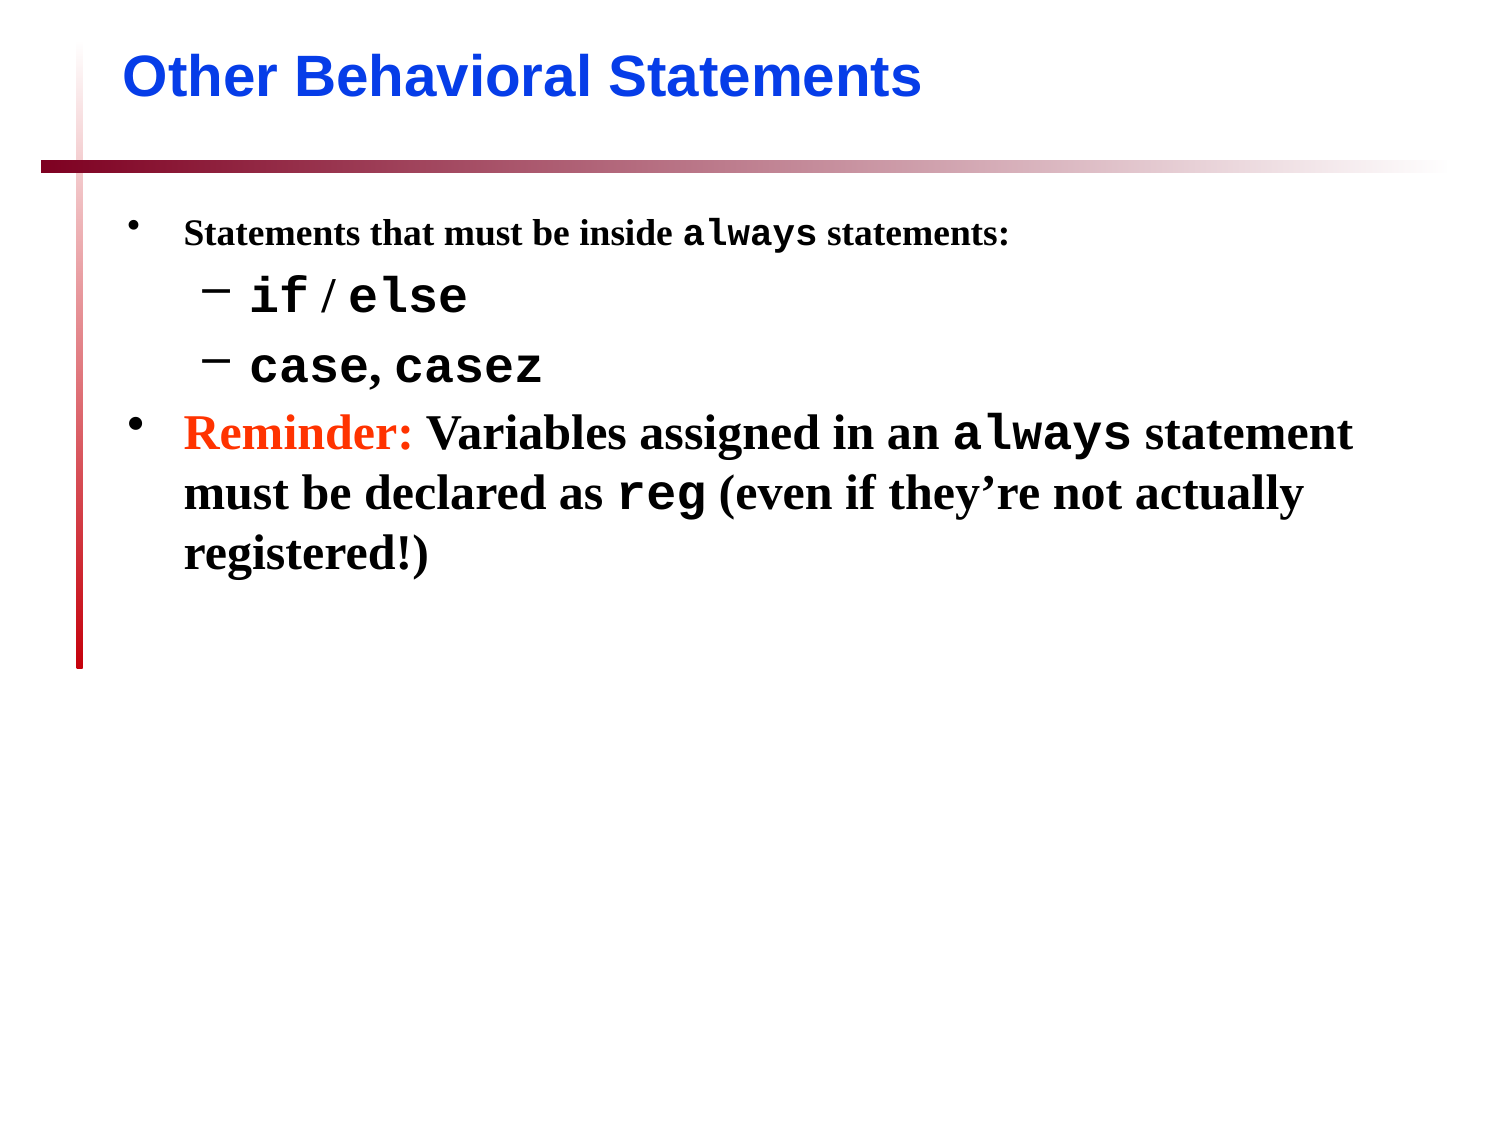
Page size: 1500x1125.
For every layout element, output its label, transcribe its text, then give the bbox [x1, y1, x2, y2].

text_box Statements that must be inside always statements: if / else case, casez Reminder: Variables assigned in an always statement must be declared as reg (even if they’re not actually registered!) [112, 200, 1438, 1050]
title Other Behavioral Statements [112, 43, 1400, 200]
